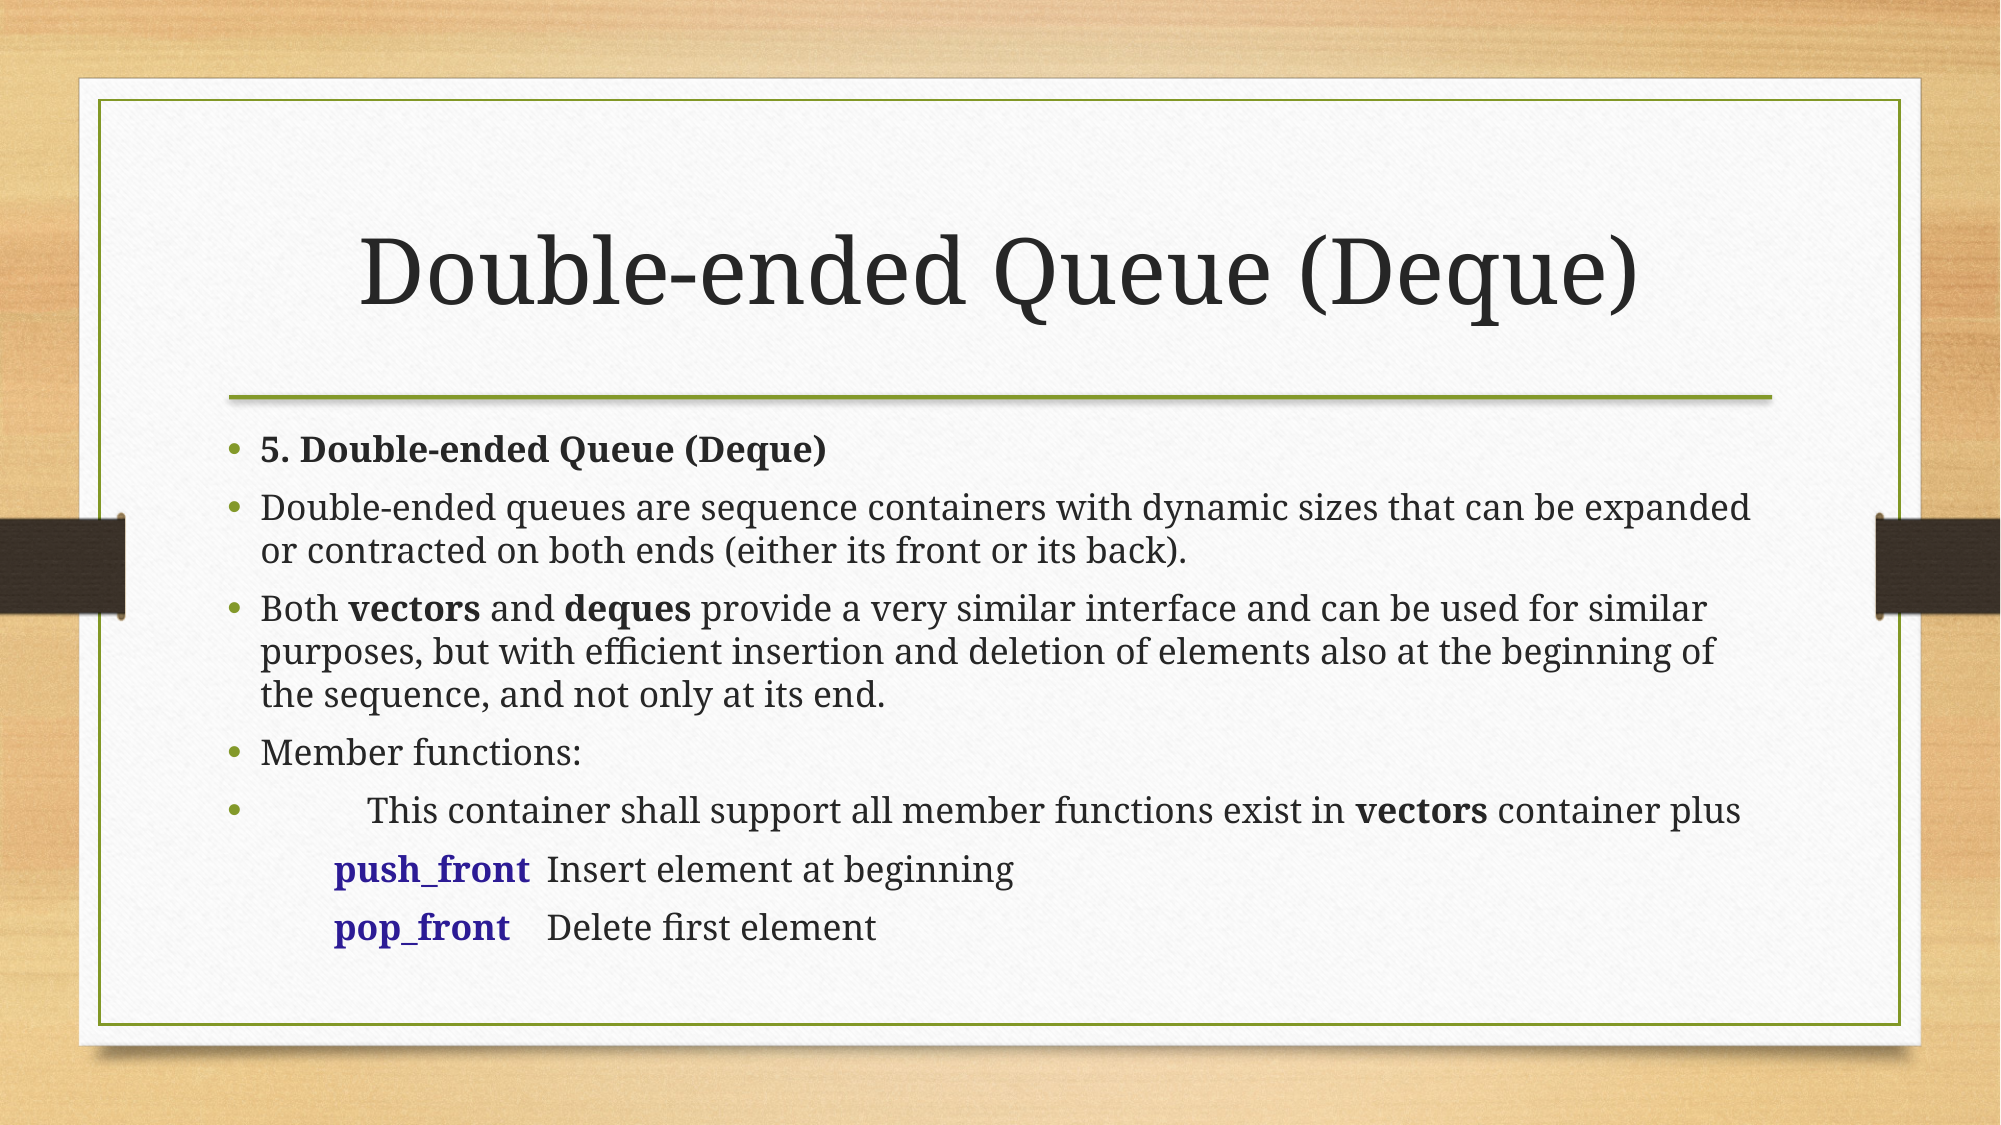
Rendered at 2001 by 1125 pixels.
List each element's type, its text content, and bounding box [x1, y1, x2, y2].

text_box Double-ended Queue (Deque) [212, 161, 1788, 375]
text_box 5. Double-ended Queue (Deque) Double-ended queues are sequence containers with dynamic sizes that can be expanded or contracted on both ends (either its front or its back). Both vectors and deques provide a very similar interface and can be used for similar purposes, but with efficient insertion and deletion of elements also at the beginning of the sequence, and not only at its end. Member functions: This container shall support all member functions exist in vectors container plus push_front Insert element at beginning pop_front Delete first element [212, 419, 1788, 964]
picture [0, 0, 2001, 1125]
